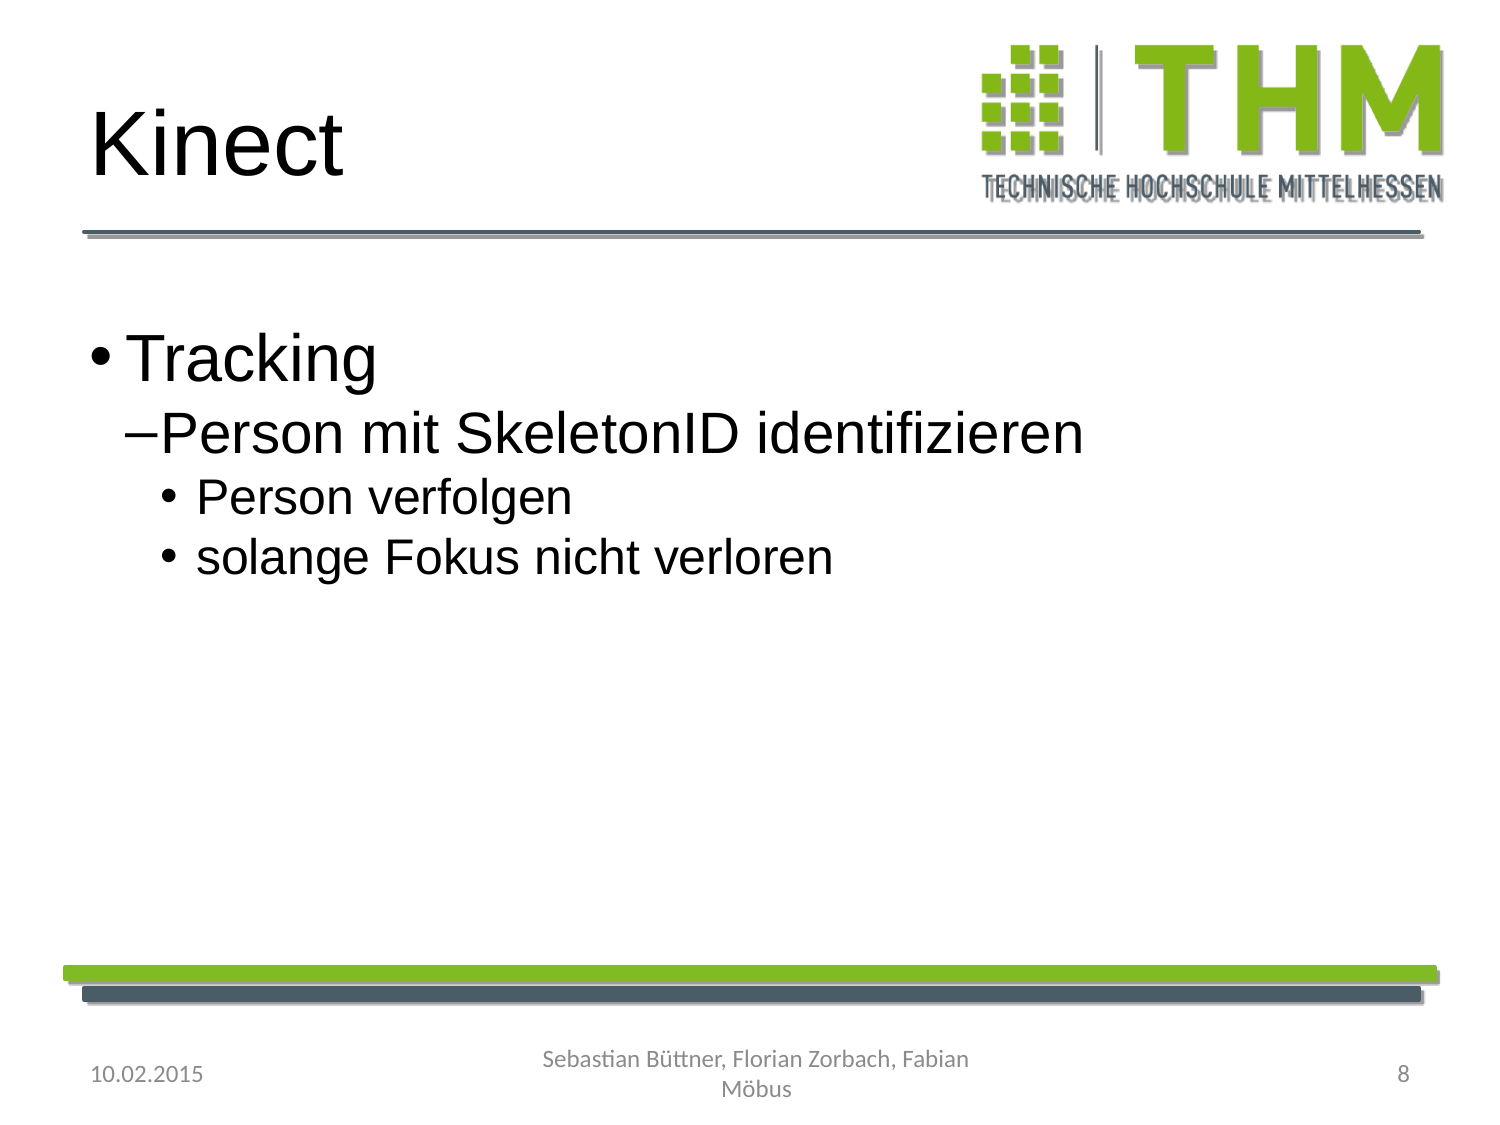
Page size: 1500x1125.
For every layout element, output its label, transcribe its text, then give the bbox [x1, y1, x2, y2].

text_box <number> [1074, 1042, 1425, 1103]
text_box Tracking Person mit SkeletonID identifizieren Person verfolgen solange Fokus nicht verloren [75, 262, 1425, 1005]
text_box Sebastian Büttner, Florian Zorbach, Fabian Möbus [490, 1042, 1023, 1103]
text_box 10.02.2015 [74, 1042, 425, 1103]
picture [974, 30, 1448, 208]
text_box Kinect [75, 45, 1425, 233]
